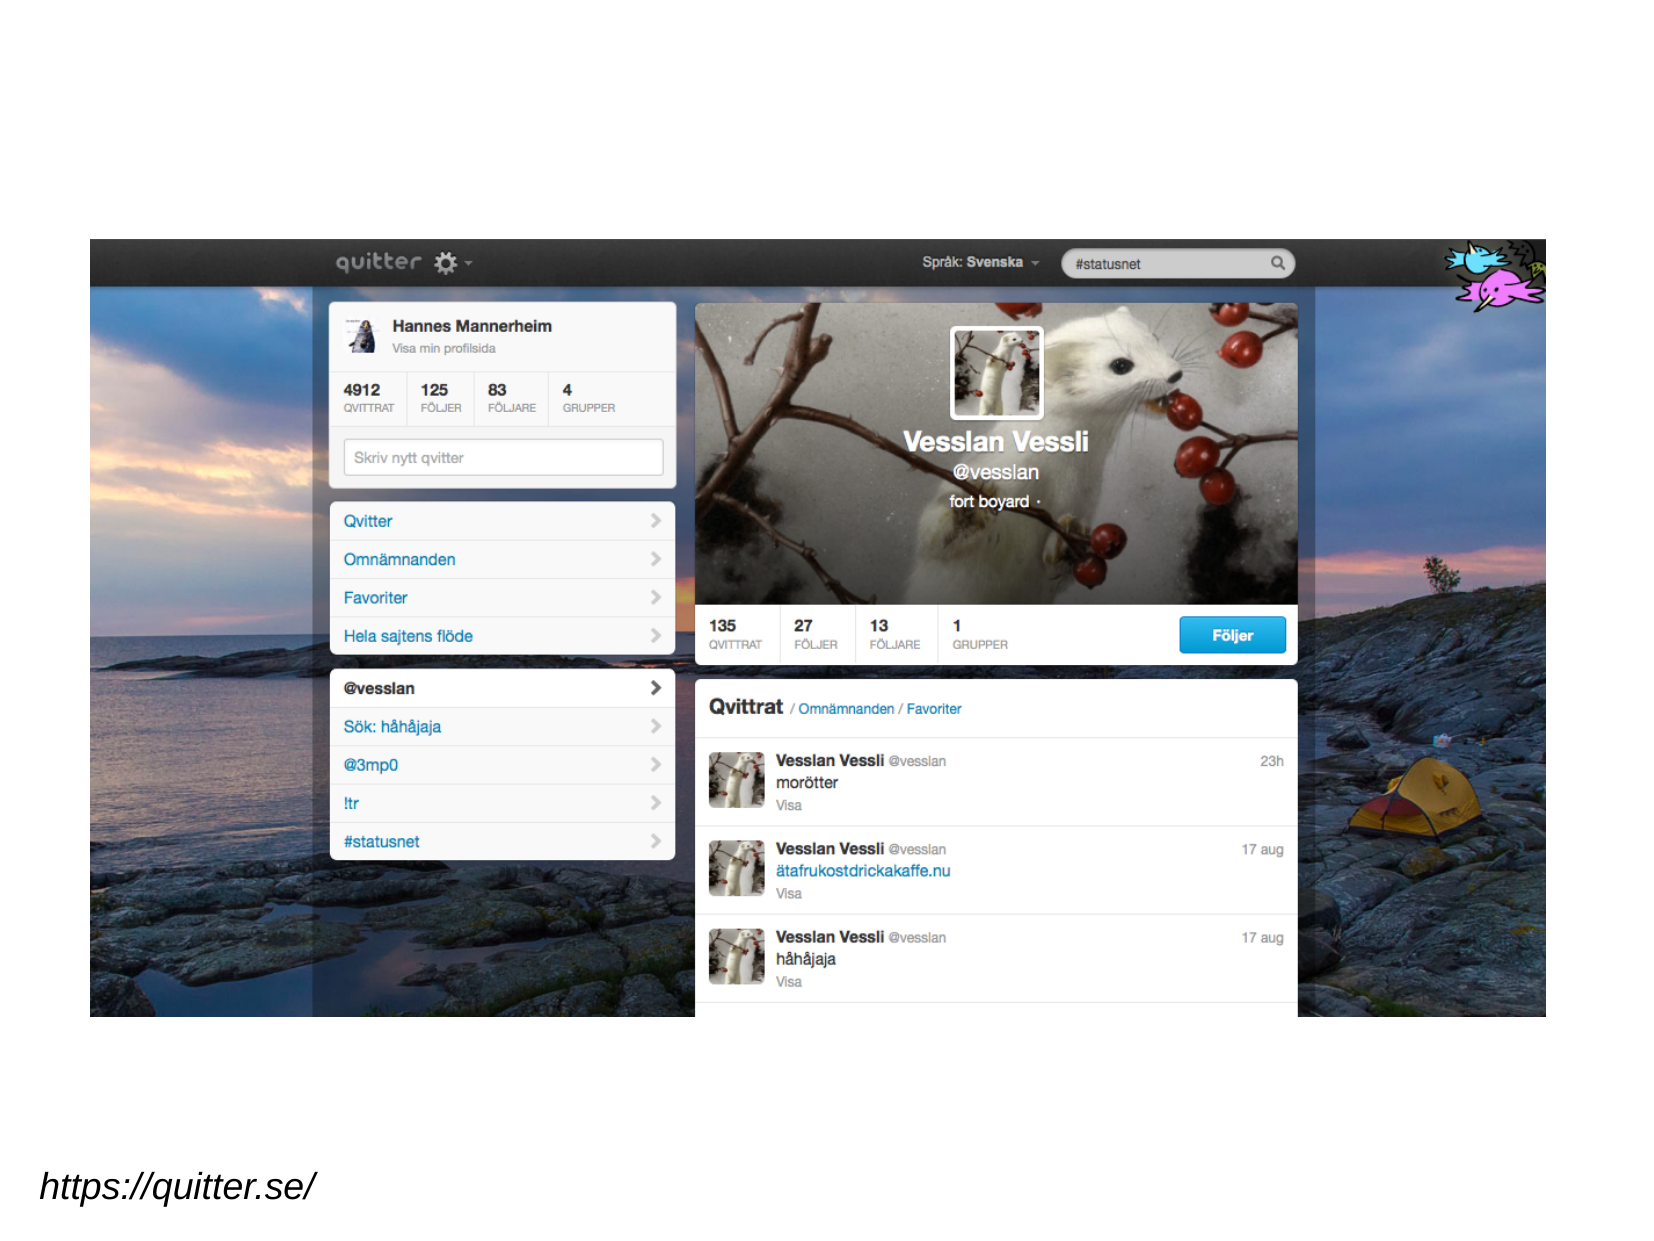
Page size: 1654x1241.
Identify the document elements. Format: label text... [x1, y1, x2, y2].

text_box https://quitter.se/ [24, 1158, 727, 1216]
picture [90, 239, 1546, 1017]
